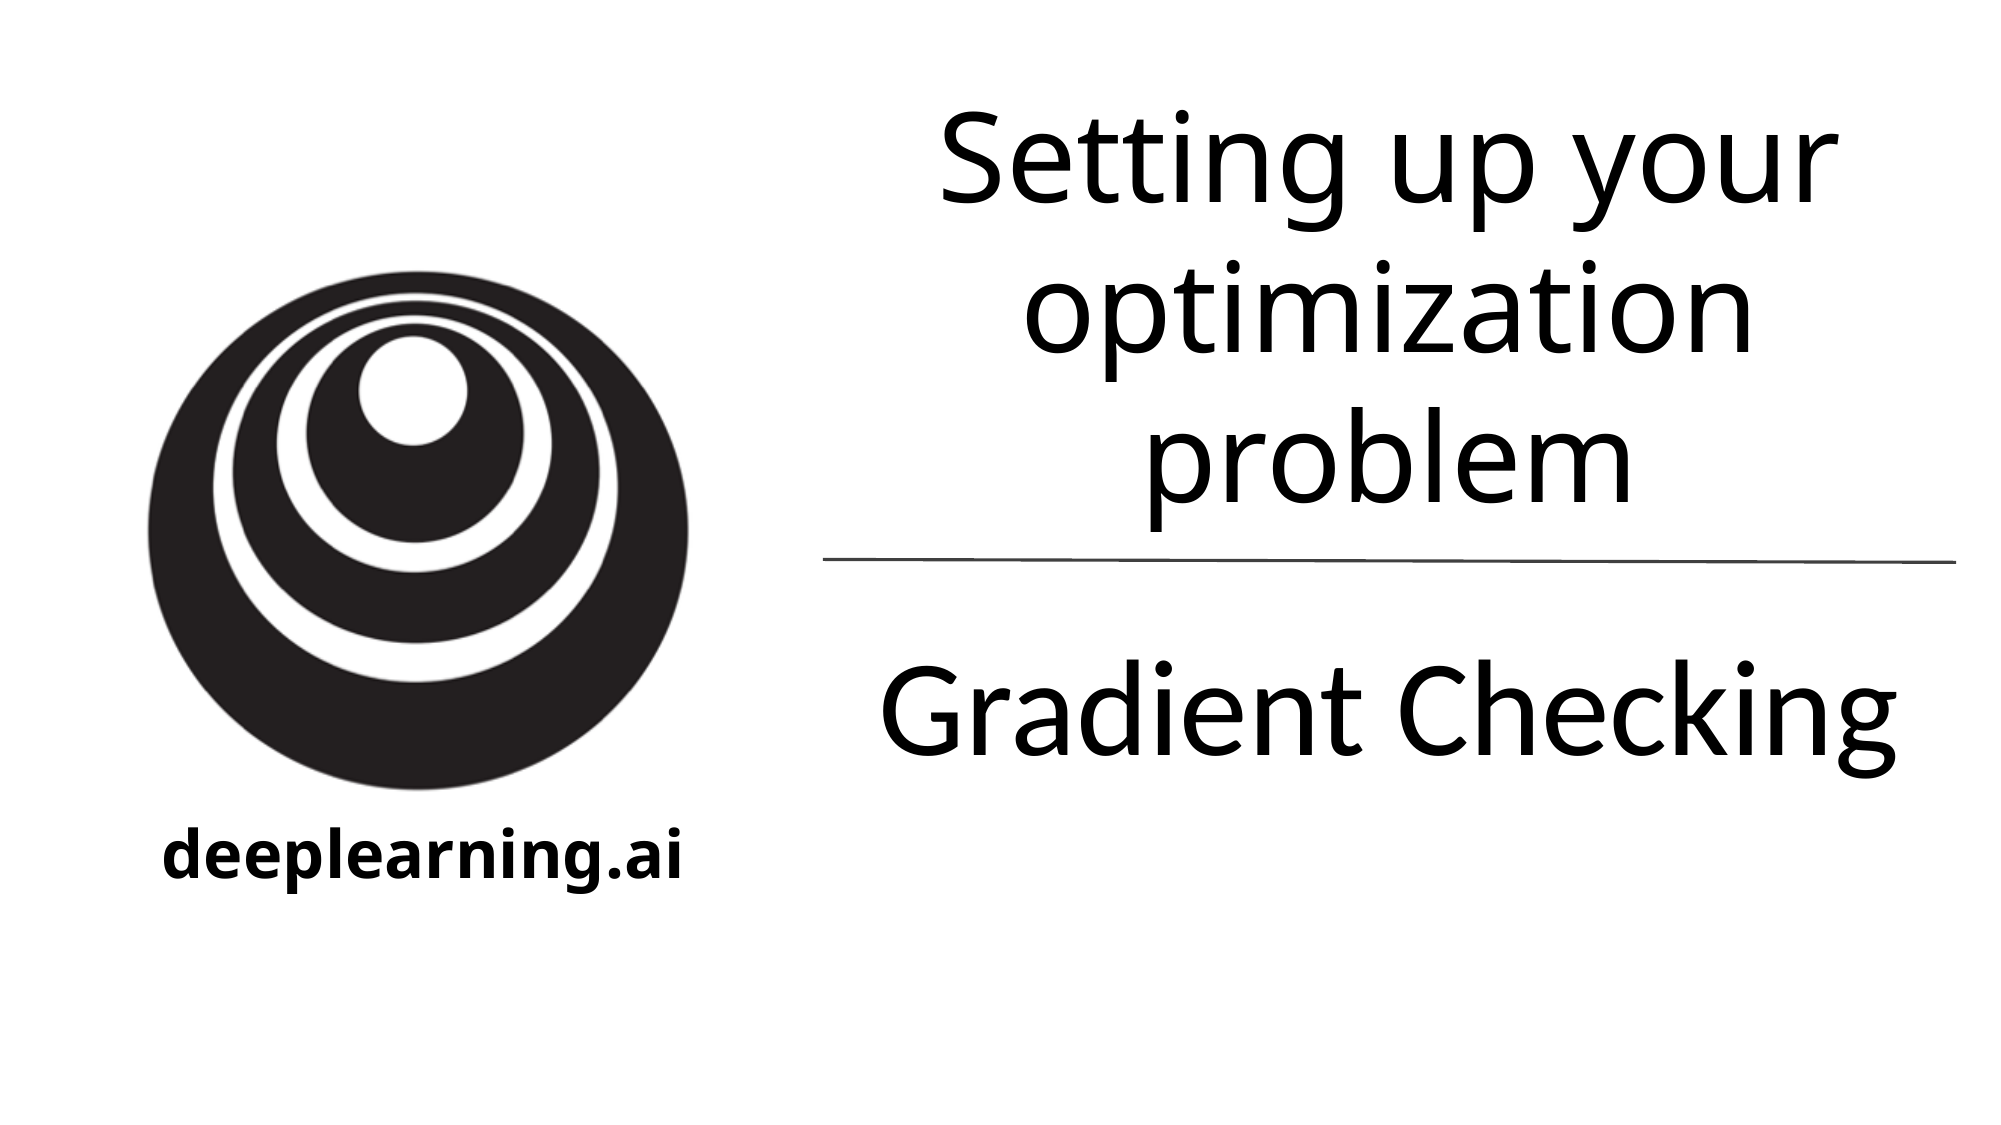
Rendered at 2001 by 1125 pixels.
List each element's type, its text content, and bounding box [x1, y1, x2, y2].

picture [108, 234, 739, 768]
text_box Gradient Checking [796, 610, 1982, 791]
title Setting up your optimization problem [829, 148, 1950, 536]
text_box deeplearning.ai [56, 768, 790, 901]
